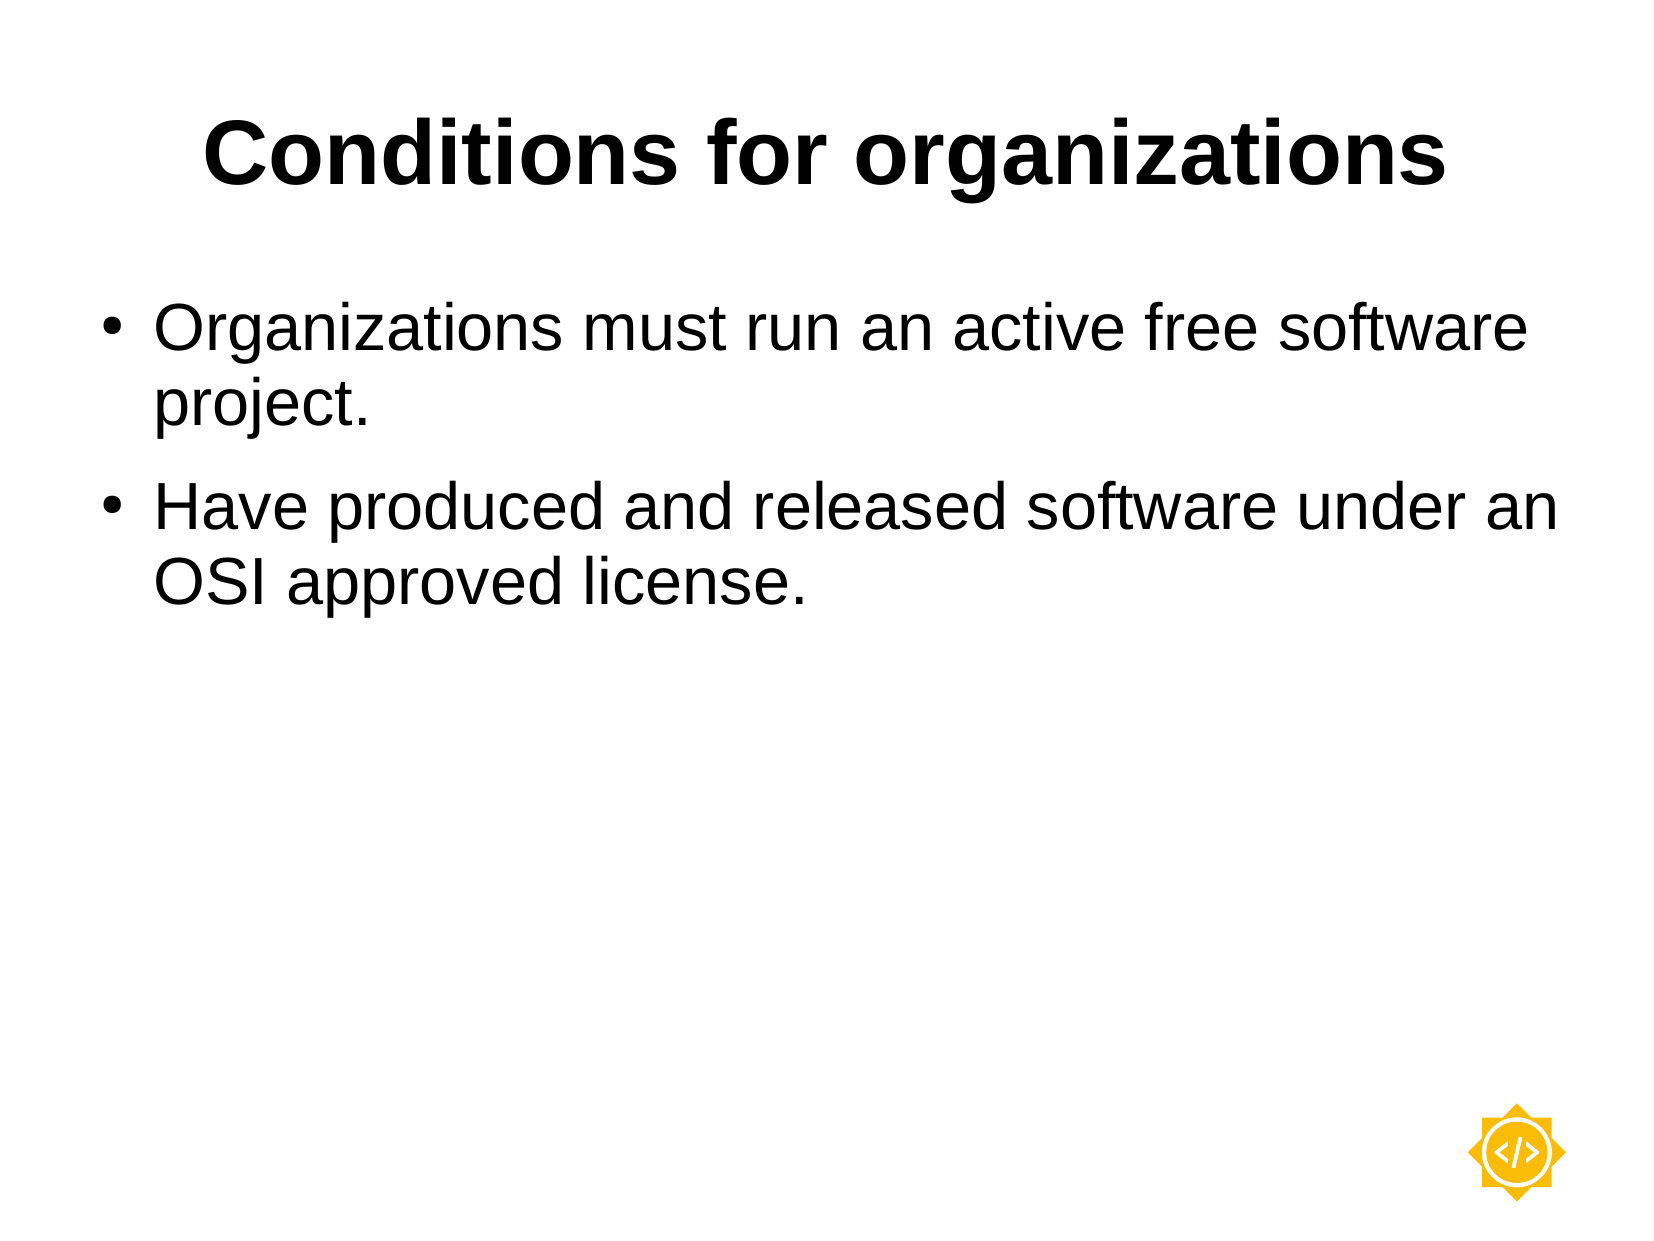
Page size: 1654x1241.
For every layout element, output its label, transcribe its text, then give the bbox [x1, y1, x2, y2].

list Organizations must run an active free software project. Have produced and released software under an OSI approved license. [82, 290, 1571, 1010]
title Conditions for organizations [82, 49, 1571, 257]
